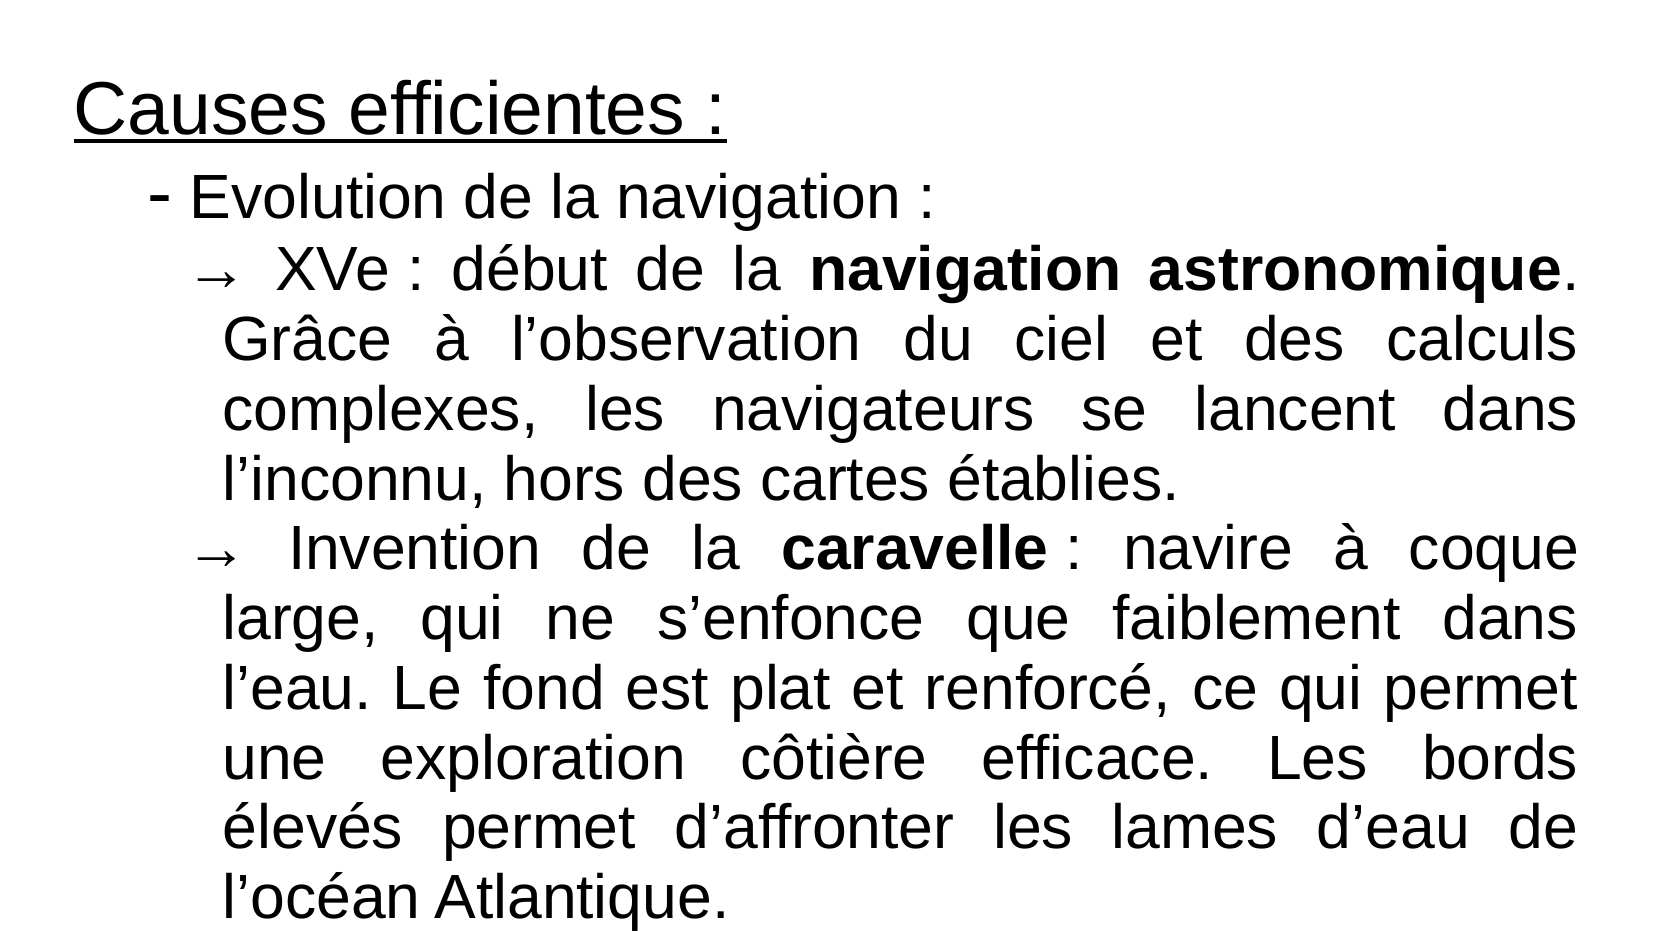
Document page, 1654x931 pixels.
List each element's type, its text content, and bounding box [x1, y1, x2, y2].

text_box Causes efficientes : - Evolution de la navigation : → XVe : début de la navigation astronomique. Grâce à l’observation du ciel et des calculs complexes, les navigateurs se lancent dans l’inconnu, hors des cartes établies. → Invention de la caravelle : navire à coque large, qui ne s’enfonce que faiblement dans l’eau. Le fond est plat et renforcé, ce qui permet une exploration côtière efficace. Les bords élevés permet d’affronter les lames d’eau de l’océan Atlantique. [59, 59, 1595, 931]
